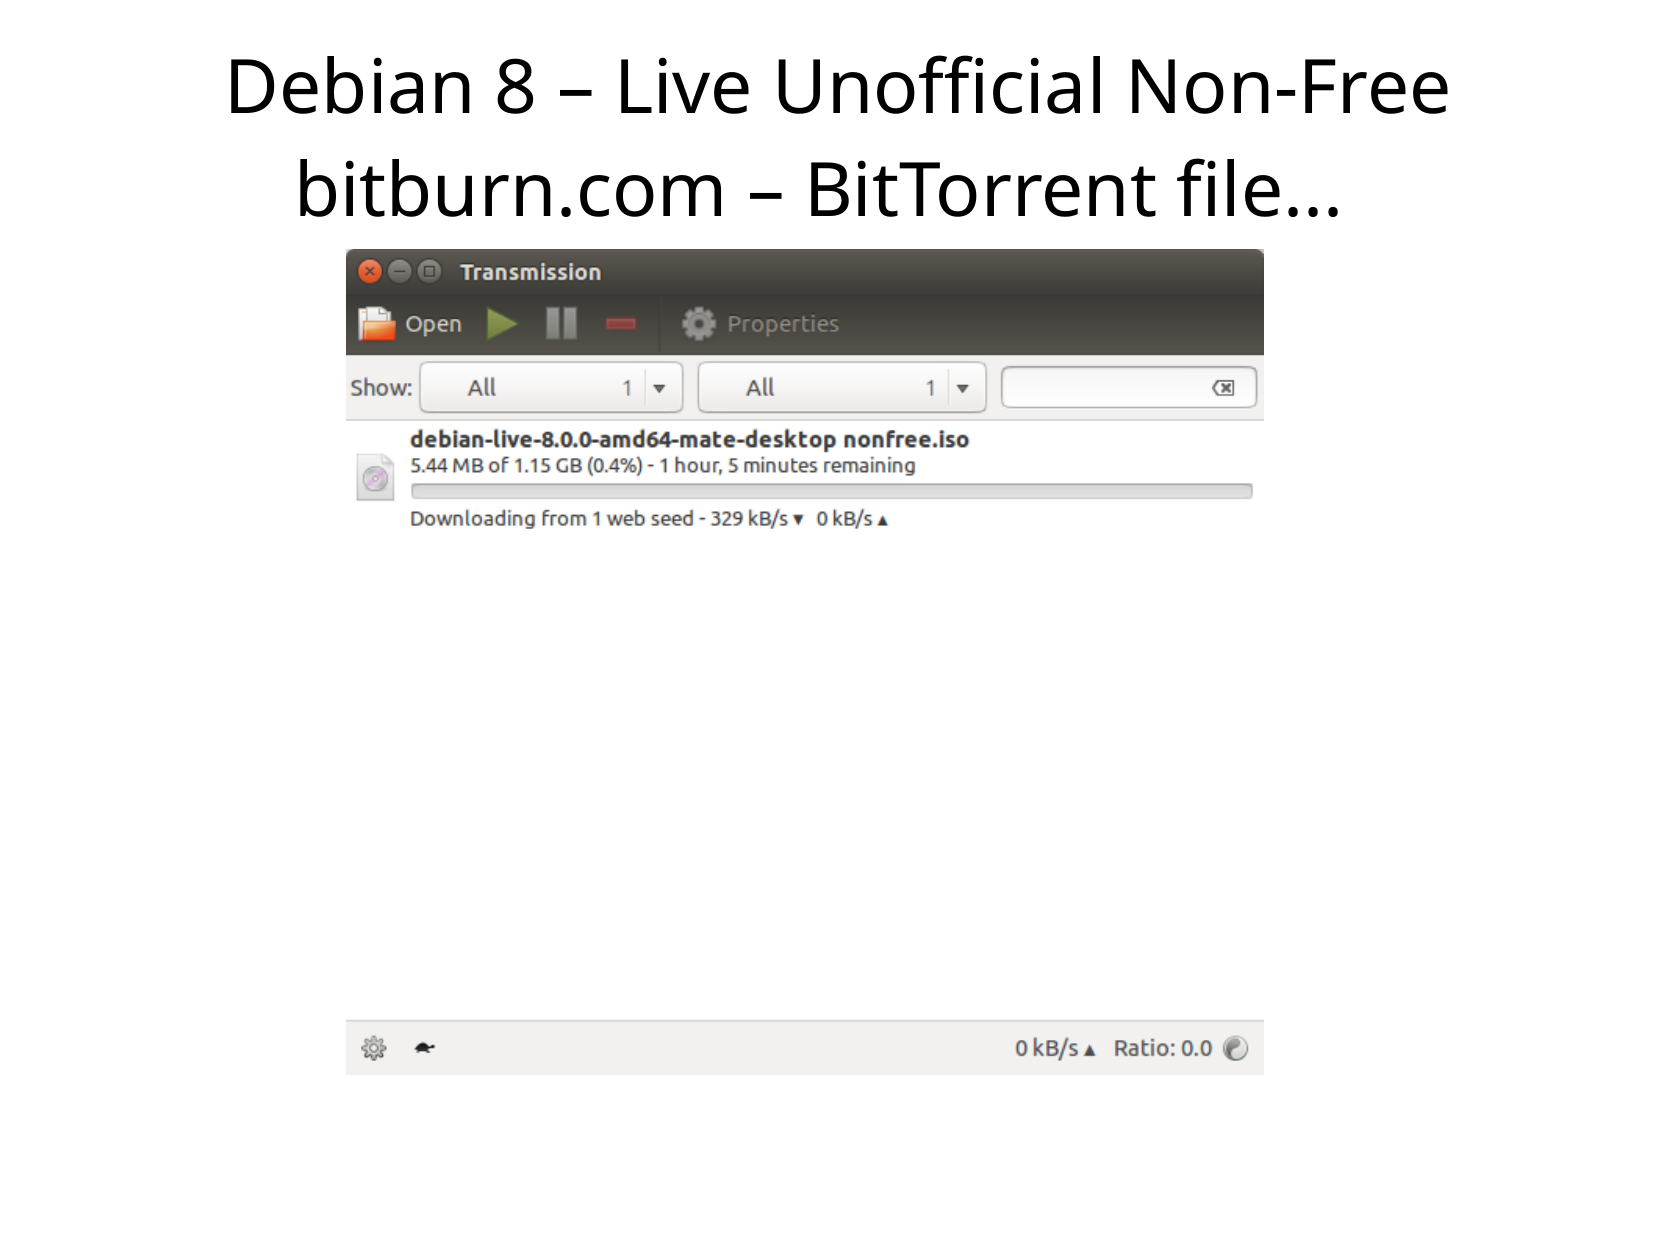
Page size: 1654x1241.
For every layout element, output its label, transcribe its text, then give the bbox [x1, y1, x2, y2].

picture [346, 249, 1264, 1075]
title Debian 8 – Live Unofficial Non-Free bitburn.com – BitTorrent file... [94, 53, 1583, 219]
